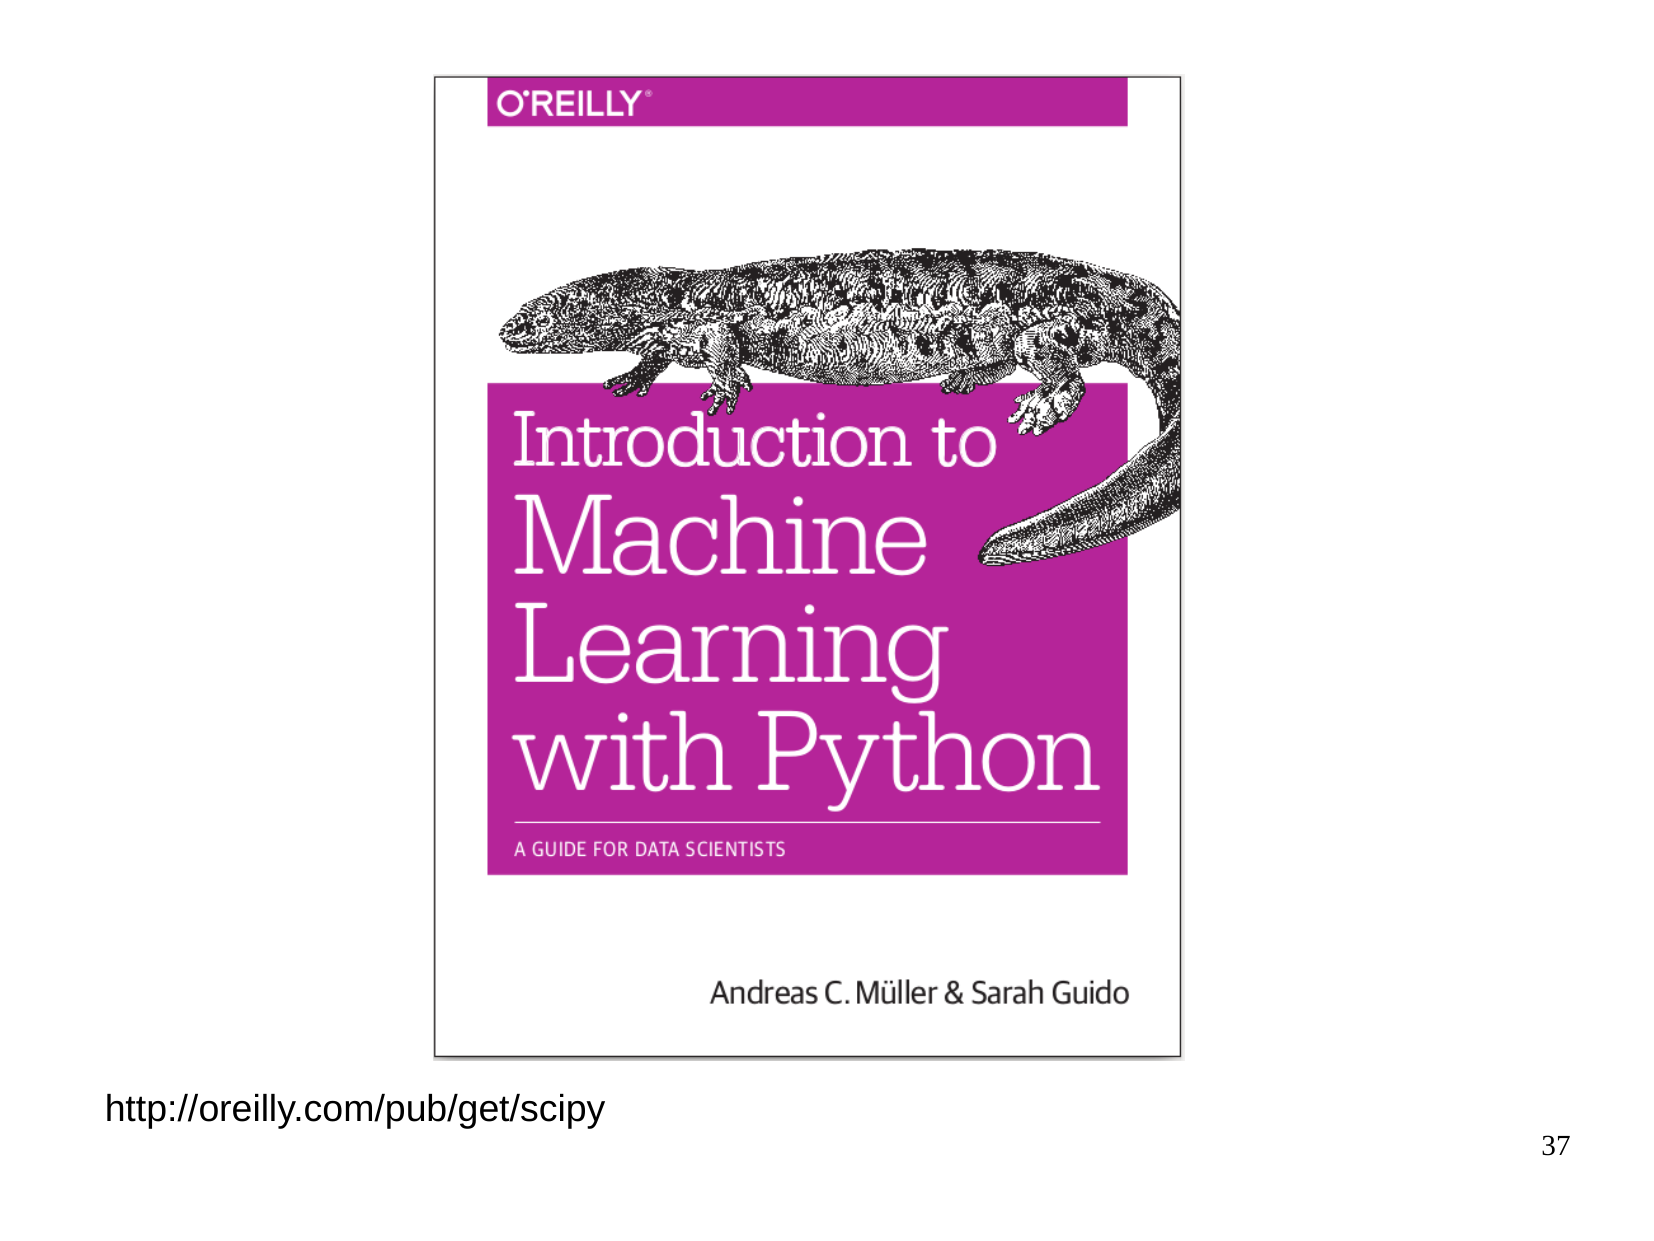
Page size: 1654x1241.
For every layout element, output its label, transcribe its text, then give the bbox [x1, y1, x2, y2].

picture [433, 74, 1185, 1061]
text_box http://oreilly.com/pub/get/scipy [90, 1080, 1501, 1137]
